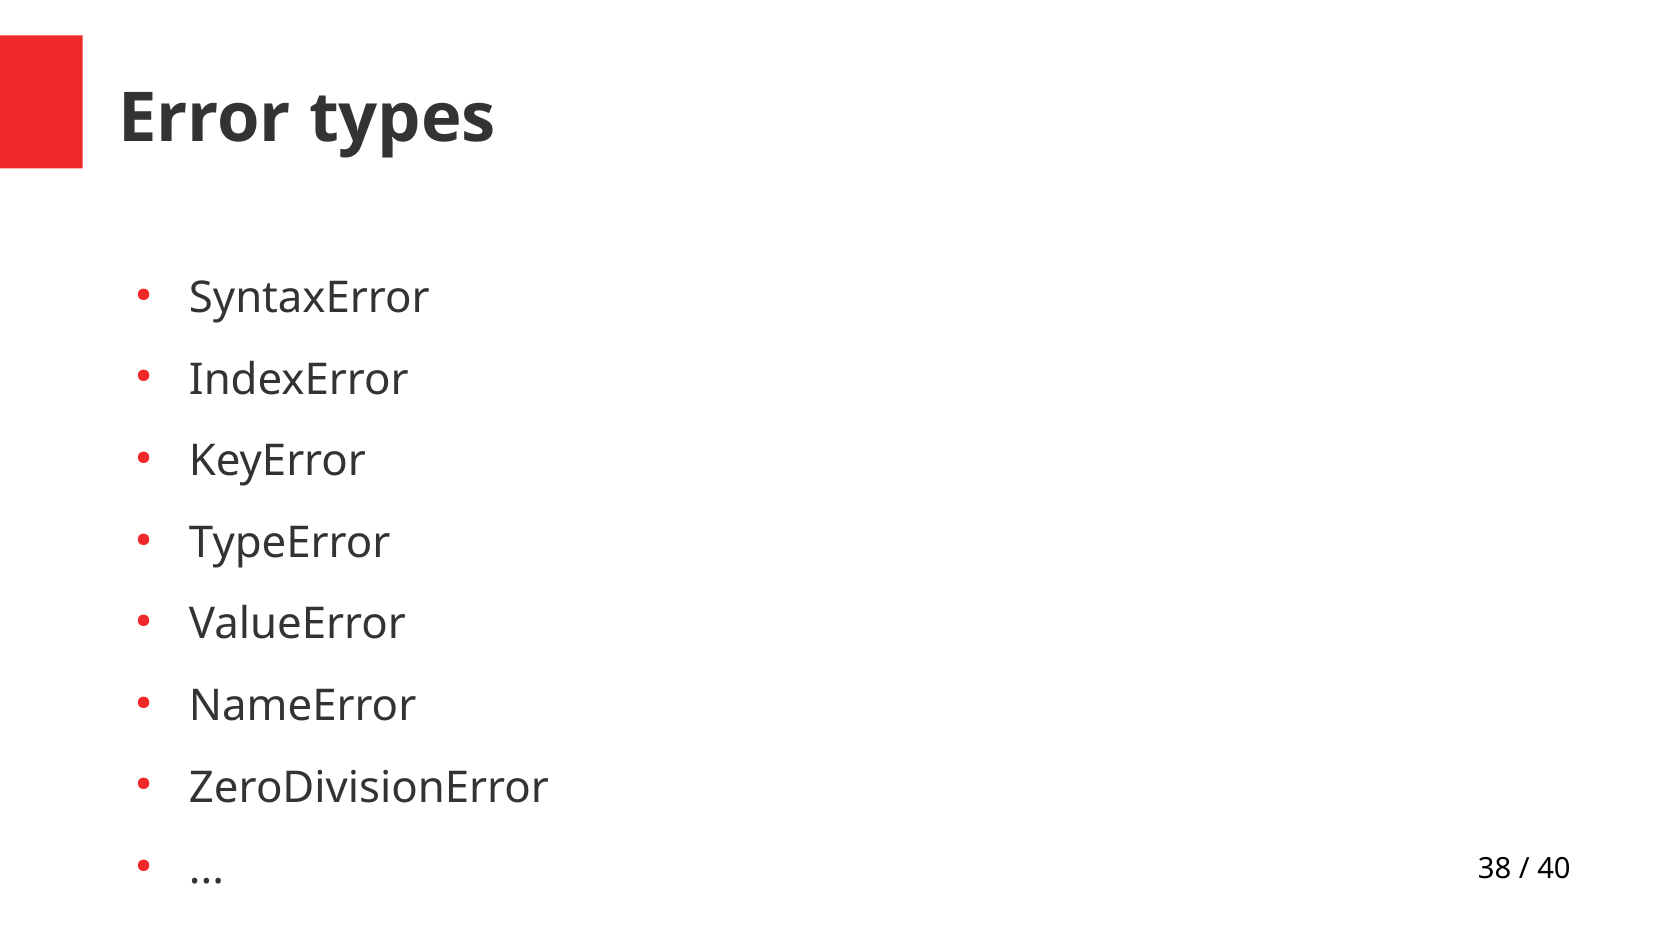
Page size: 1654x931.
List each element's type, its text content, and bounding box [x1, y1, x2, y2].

title Error types [118, 37, 1571, 193]
list SyntaxError IndexError KeyError TypeError ValueError NameError ZeroDivisionError ... [118, 265, 1536, 806]
